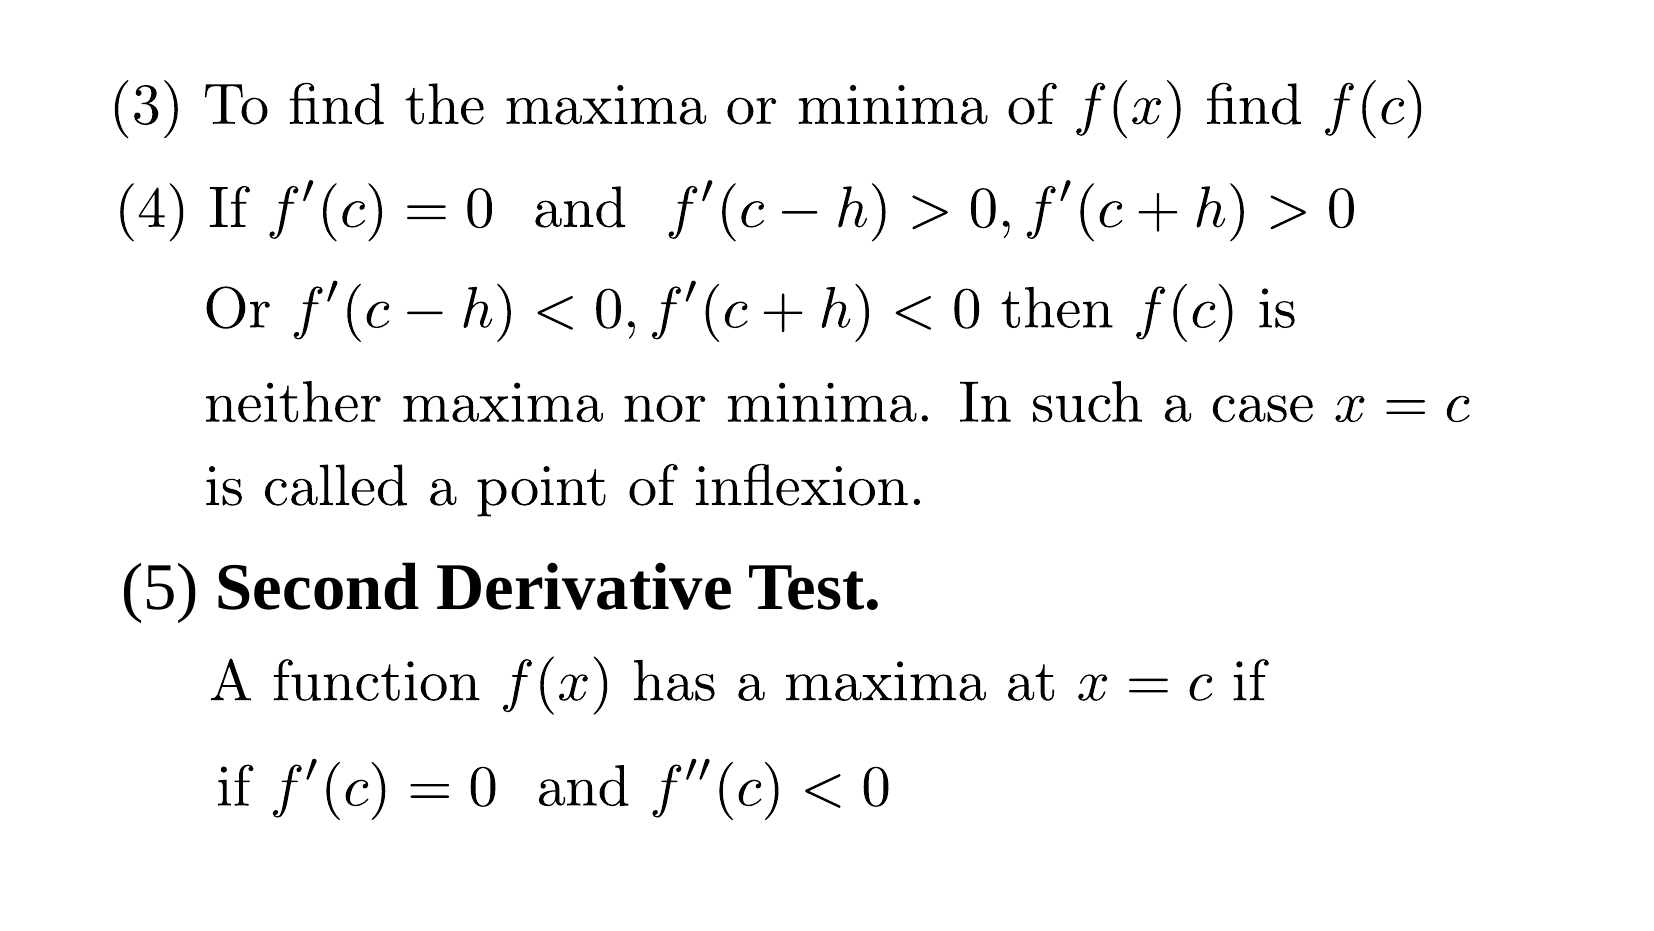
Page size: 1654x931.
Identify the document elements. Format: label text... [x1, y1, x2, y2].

text_box [112, 80, 1422, 139]
text_box [206, 463, 921, 517]
text_box [206, 381, 1470, 423]
text_box [218, 758, 889, 821]
text_box [206, 280, 1295, 342]
title (5) Second Derivative Test. [47, 37, 1595, 898]
text_box [117, 180, 1354, 242]
text_box [211, 656, 1269, 715]
